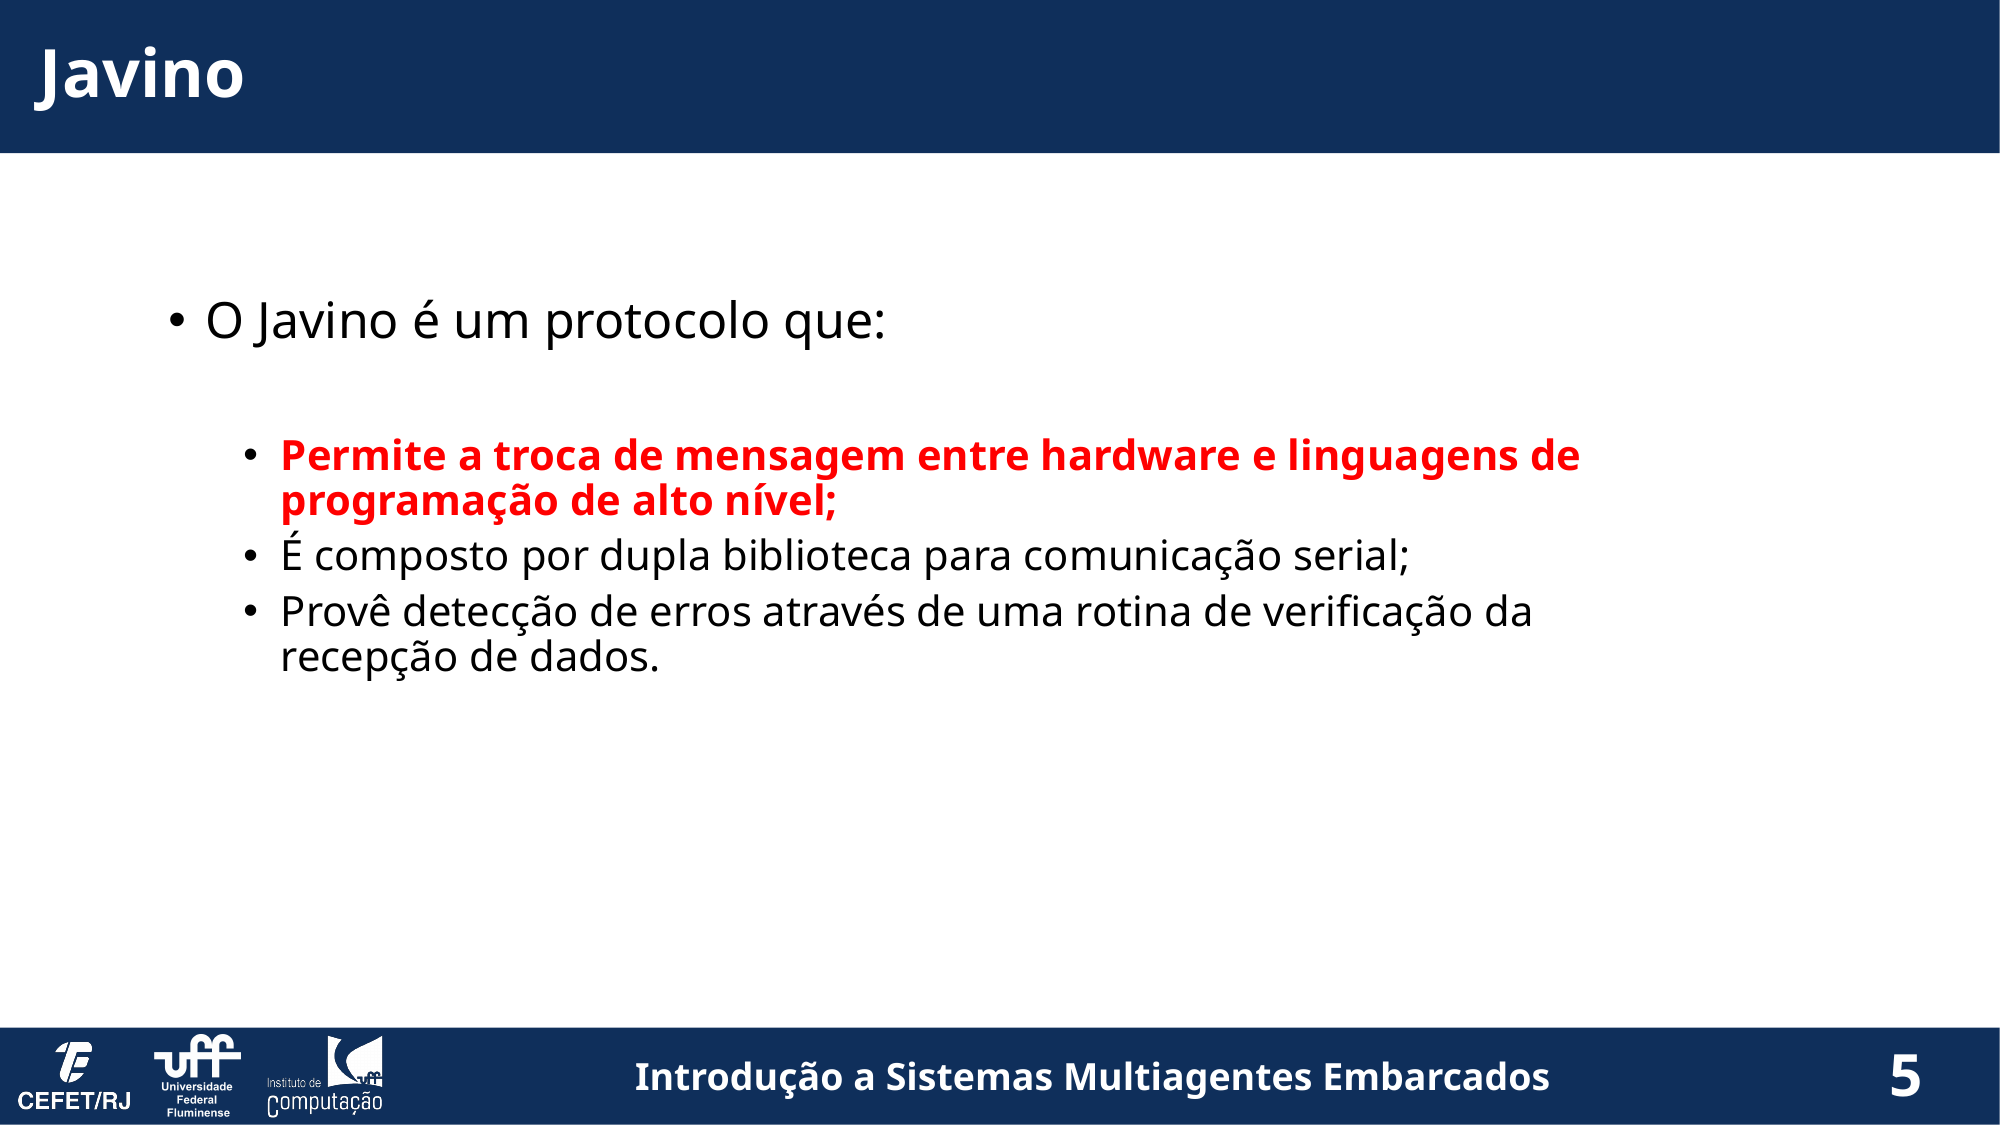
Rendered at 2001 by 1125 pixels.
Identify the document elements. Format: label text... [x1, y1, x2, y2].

text_box O Javino é um protocolo que: Permite a troca de mensagem entre hardware e linguagens de programação de alto nível; É composto por dupla biblioteca para comunicação serial; Provê detecção de erros através de uma rotina de verificação da recepção de dados. [153, 287, 1654, 1063]
picture [265, 1063, 384, 1118]
picture [153, 1063, 242, 1122]
picture [18, 1021, 130, 1125]
text_box Javino [25, 23, 2000, 119]
